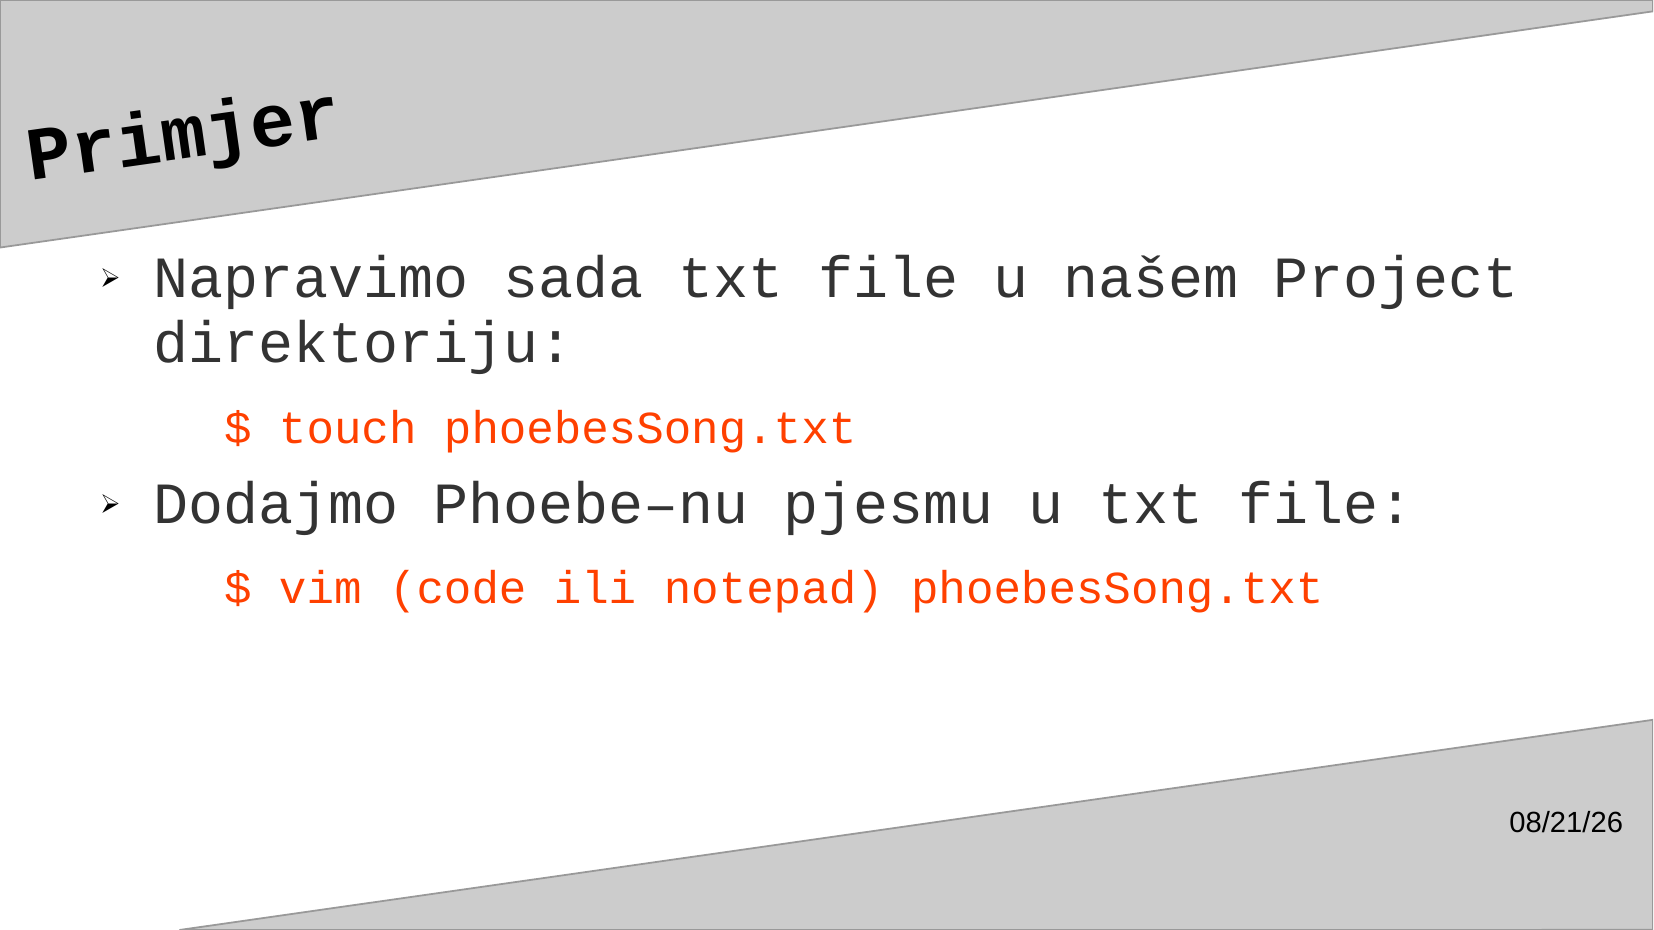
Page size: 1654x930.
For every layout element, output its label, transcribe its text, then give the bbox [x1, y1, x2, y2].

list Napravimo sada txt file u našem Project direktoriju: $ touch phoebesSong.txt Dodajmo Phoebe–nu pjesmu u txt file: $ vim (code ili notepad) phoebesSong.txt [82, 248, 1538, 788]
title Primjer [16, 0, 1501, 239]
